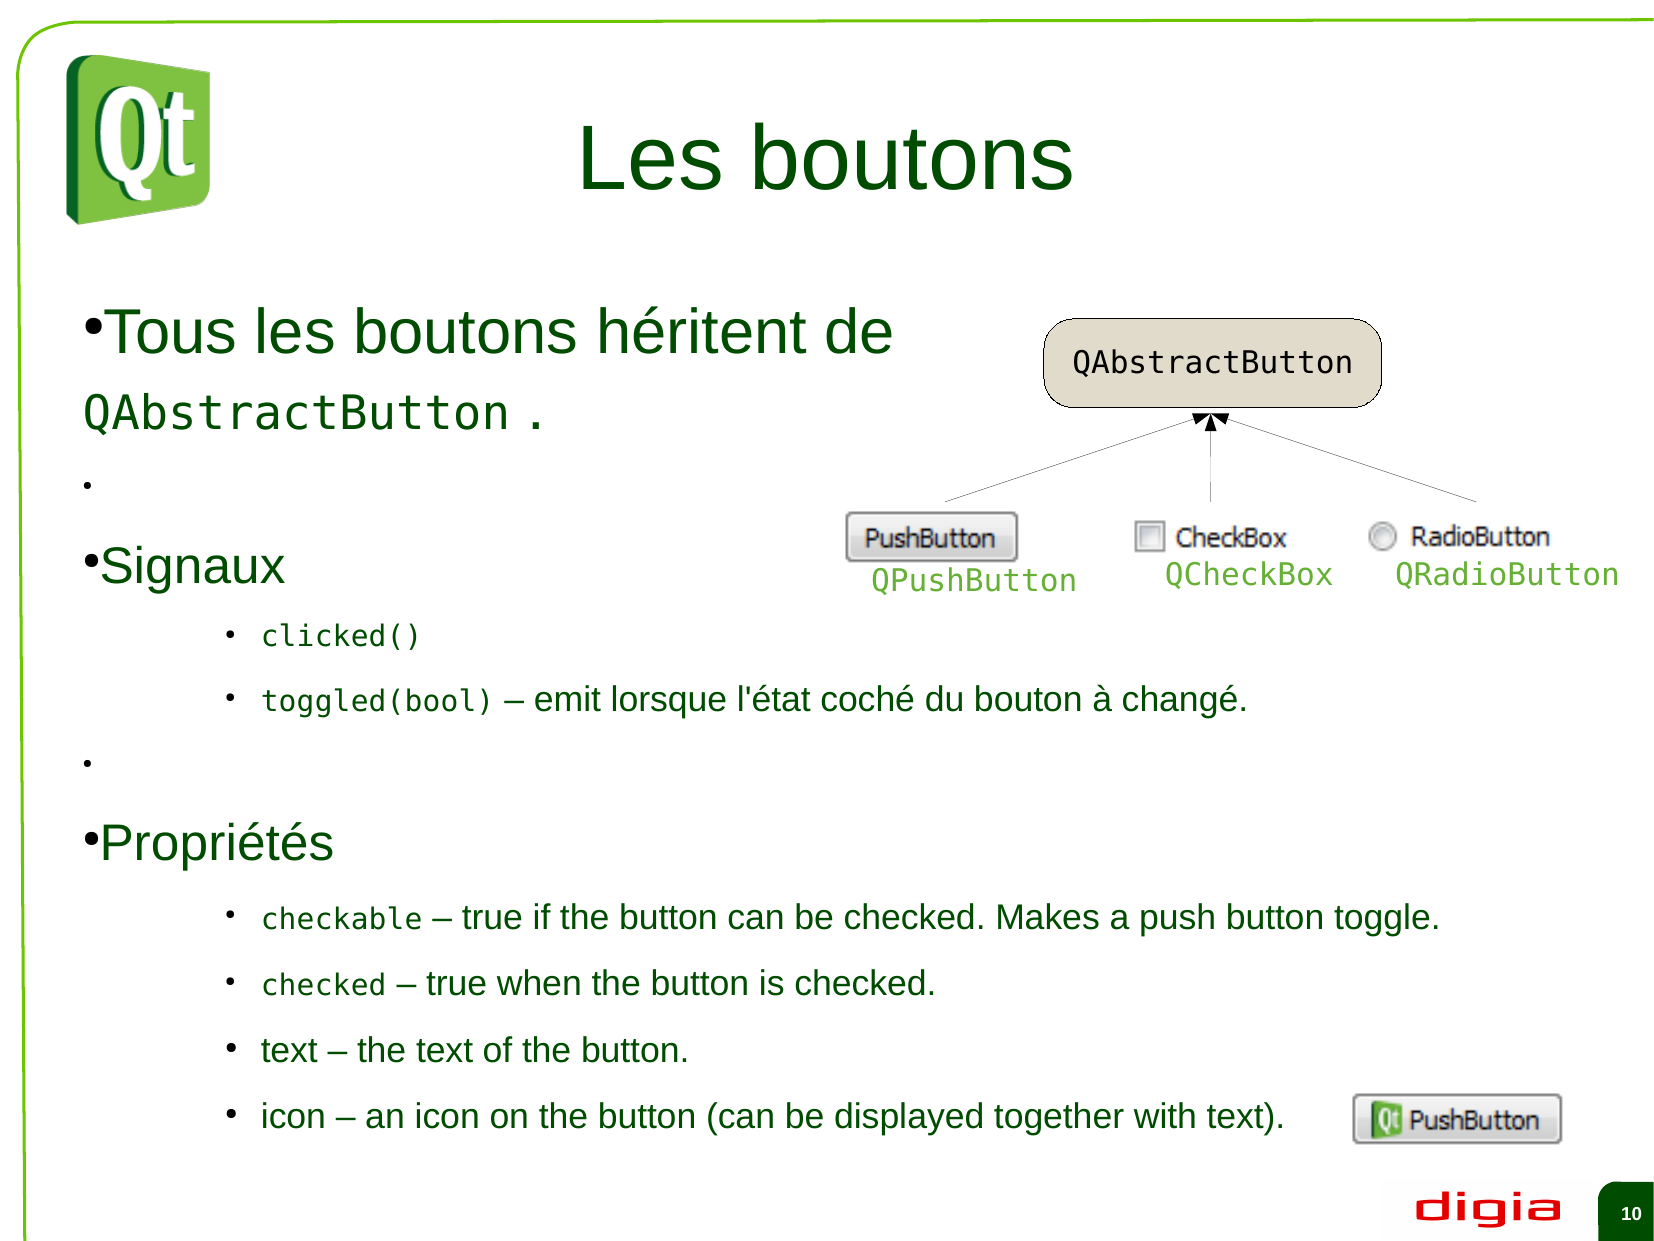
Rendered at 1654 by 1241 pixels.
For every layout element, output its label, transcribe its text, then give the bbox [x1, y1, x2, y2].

picture [844, 510, 1021, 565]
text_box QRadioButton [1380, 549, 1635, 601]
text_box QCheckBox [1149, 549, 1349, 601]
list Tous les boutons héritent de QAbstractButton . Signaux clicked() toggled(bool) – emit lorsque l'état coché du bouton à changé. Propriétés checkable – true if the button can be checked. Makes a push button toggle. checked – true when the button is checked. text – the text of the button. icon – an icon on the button (can be displayed together with text). [82, 290, 1571, 1145]
text_box QPushButton [856, 555, 1093, 607]
text_box QAbstractButton [1043, 318, 1382, 408]
picture [1133, 520, 1291, 555]
title Les boutons [82, 56, 1571, 250]
picture [1351, 1092, 1565, 1147]
picture [1367, 520, 1552, 554]
